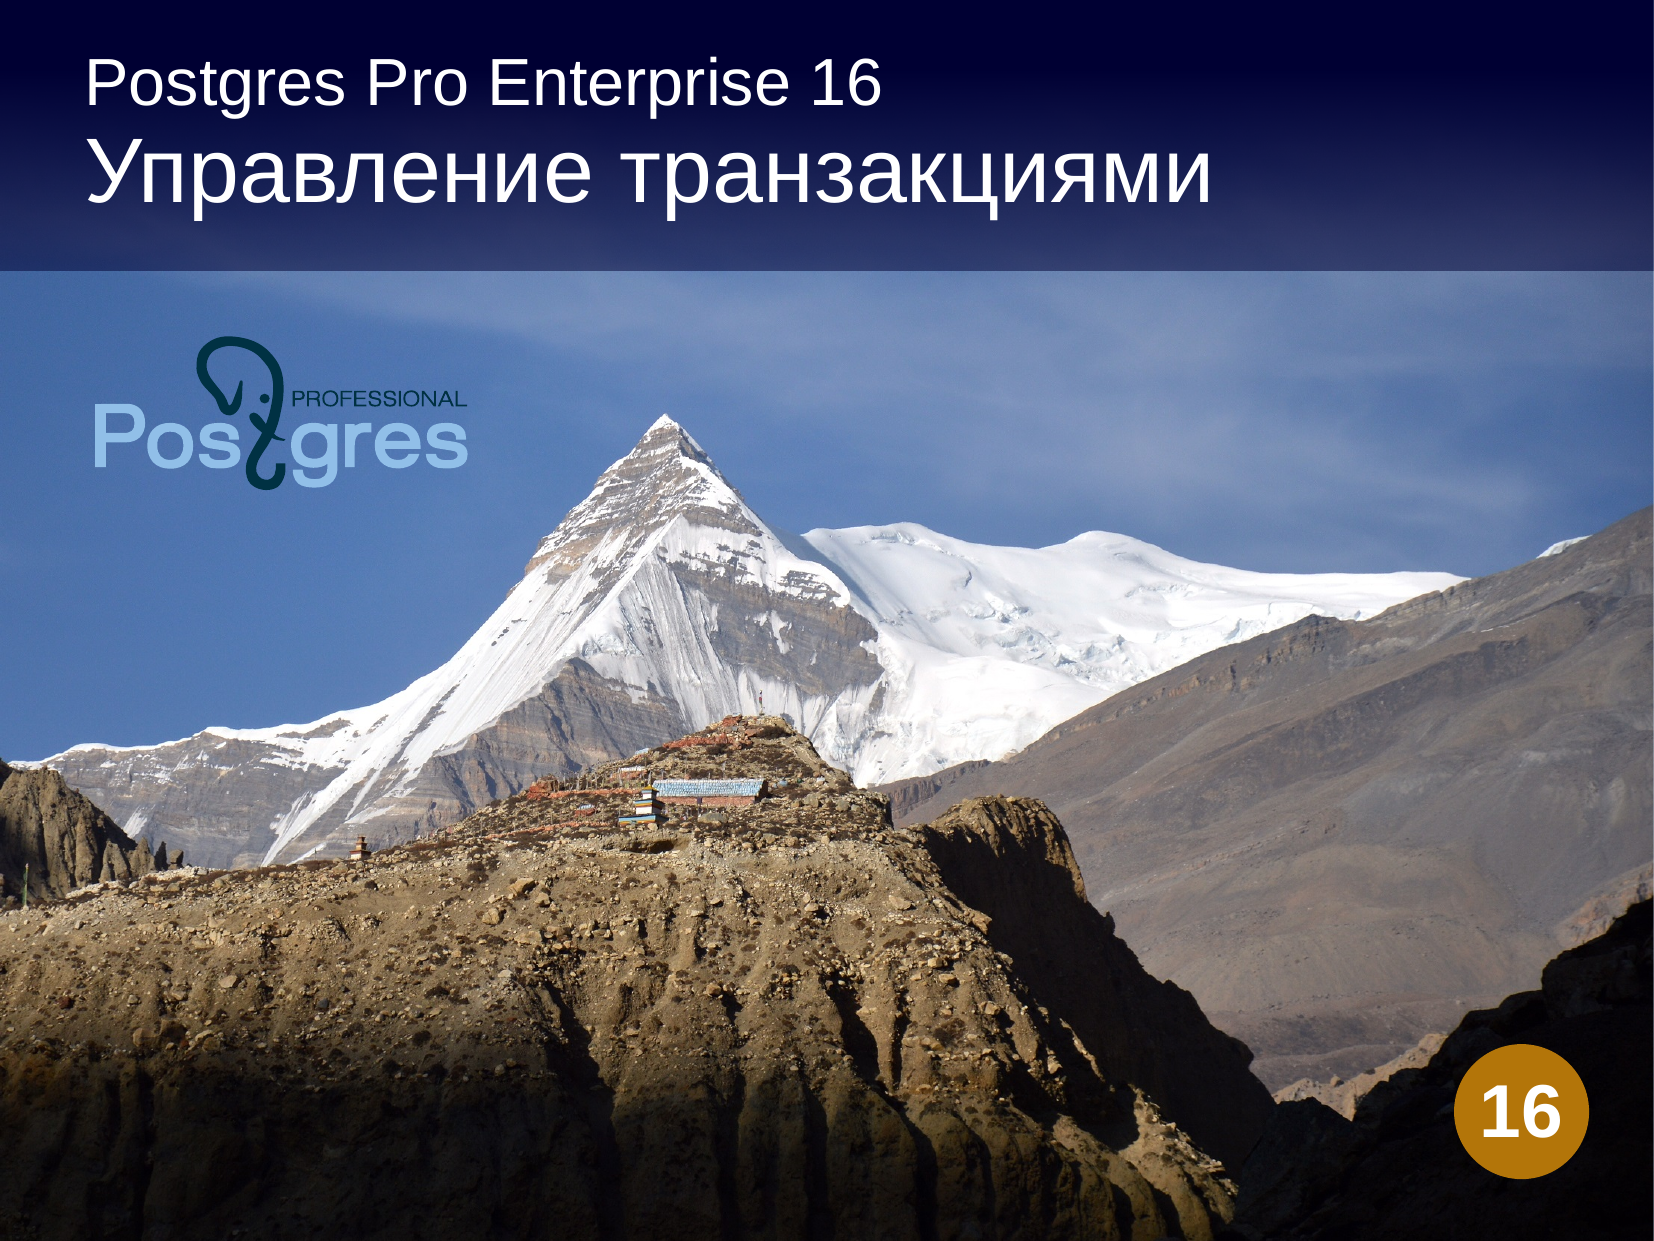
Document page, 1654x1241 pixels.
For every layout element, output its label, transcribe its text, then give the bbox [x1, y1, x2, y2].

picture [0, 271, 1654, 1241]
title Postgres Pro Enterprise 16 Управление транзакциями [84, 44, 1636, 251]
text_box 16 [1454, 1044, 1590, 1180]
